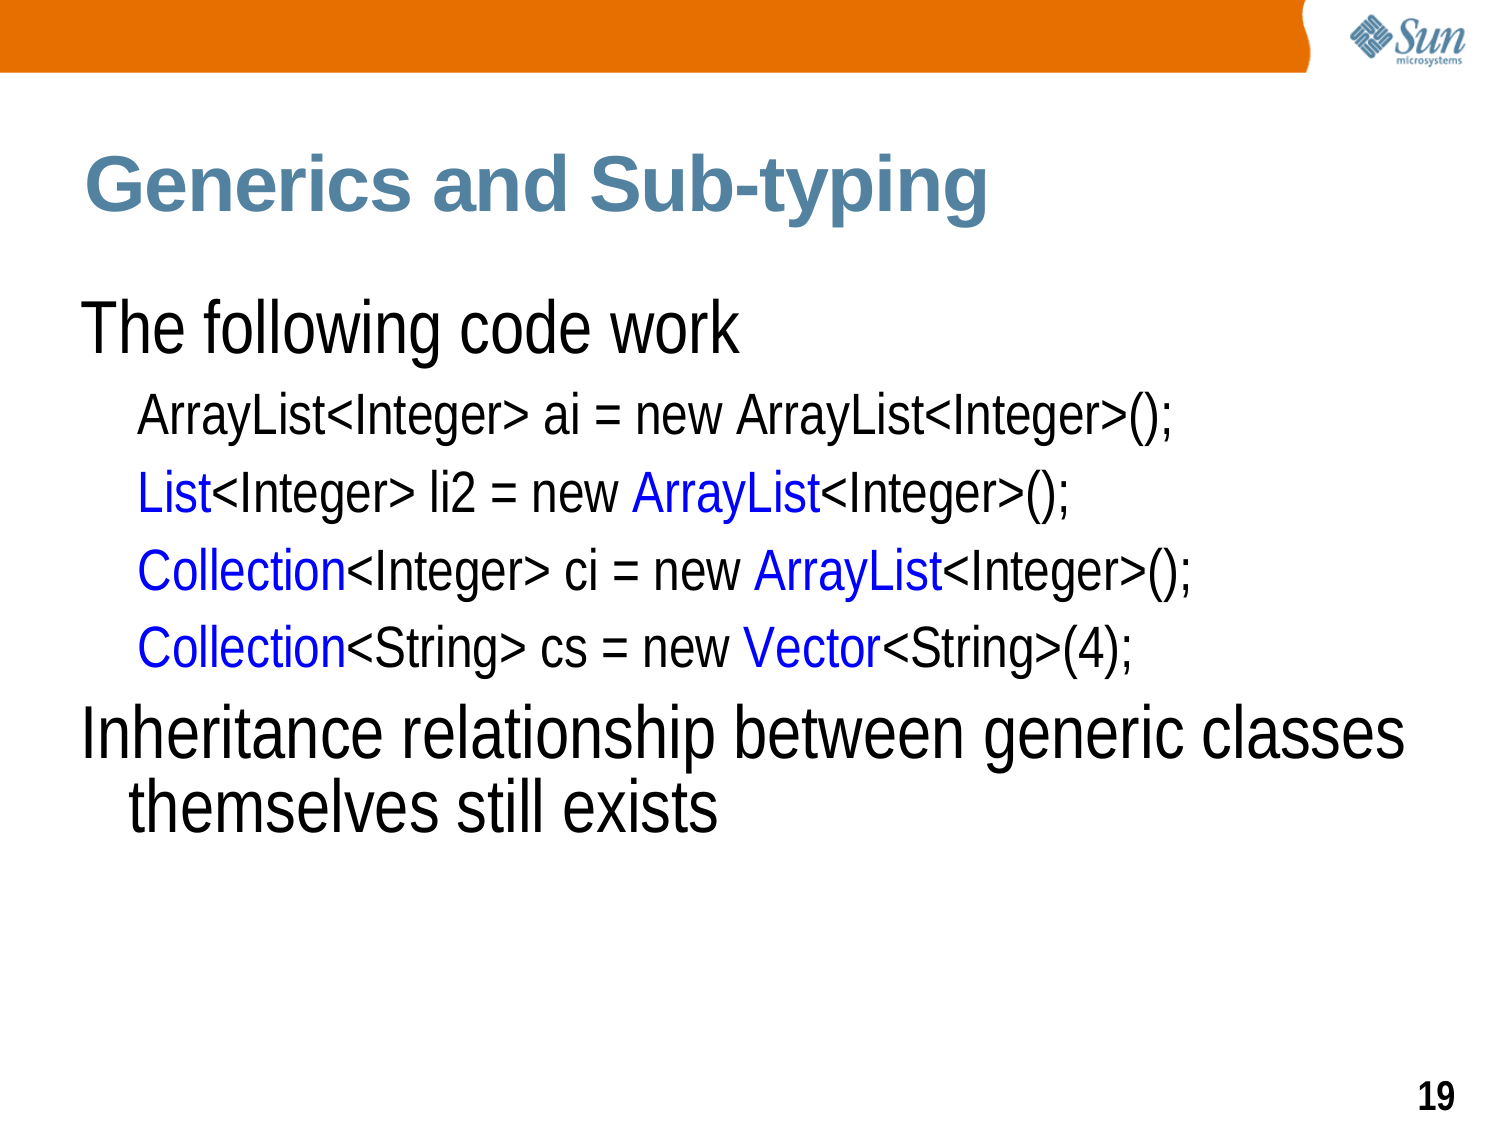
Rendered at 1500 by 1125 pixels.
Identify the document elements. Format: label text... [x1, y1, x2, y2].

title Generics and Sub-typing [69, 86, 1371, 287]
list The following code work ArrayList<Integer> ai = new ArrayList<Integer>(); List<Integer> li2 = new ArrayList<Integer>(); Collection<Integer> ci = new ArrayList<Integer>(); Collection<String> cs = new Vector<String>(4); Inheritance relationship between generic classes themselves still exists [46, 287, 1456, 978]
picture [0, 0, 1500, 75]
